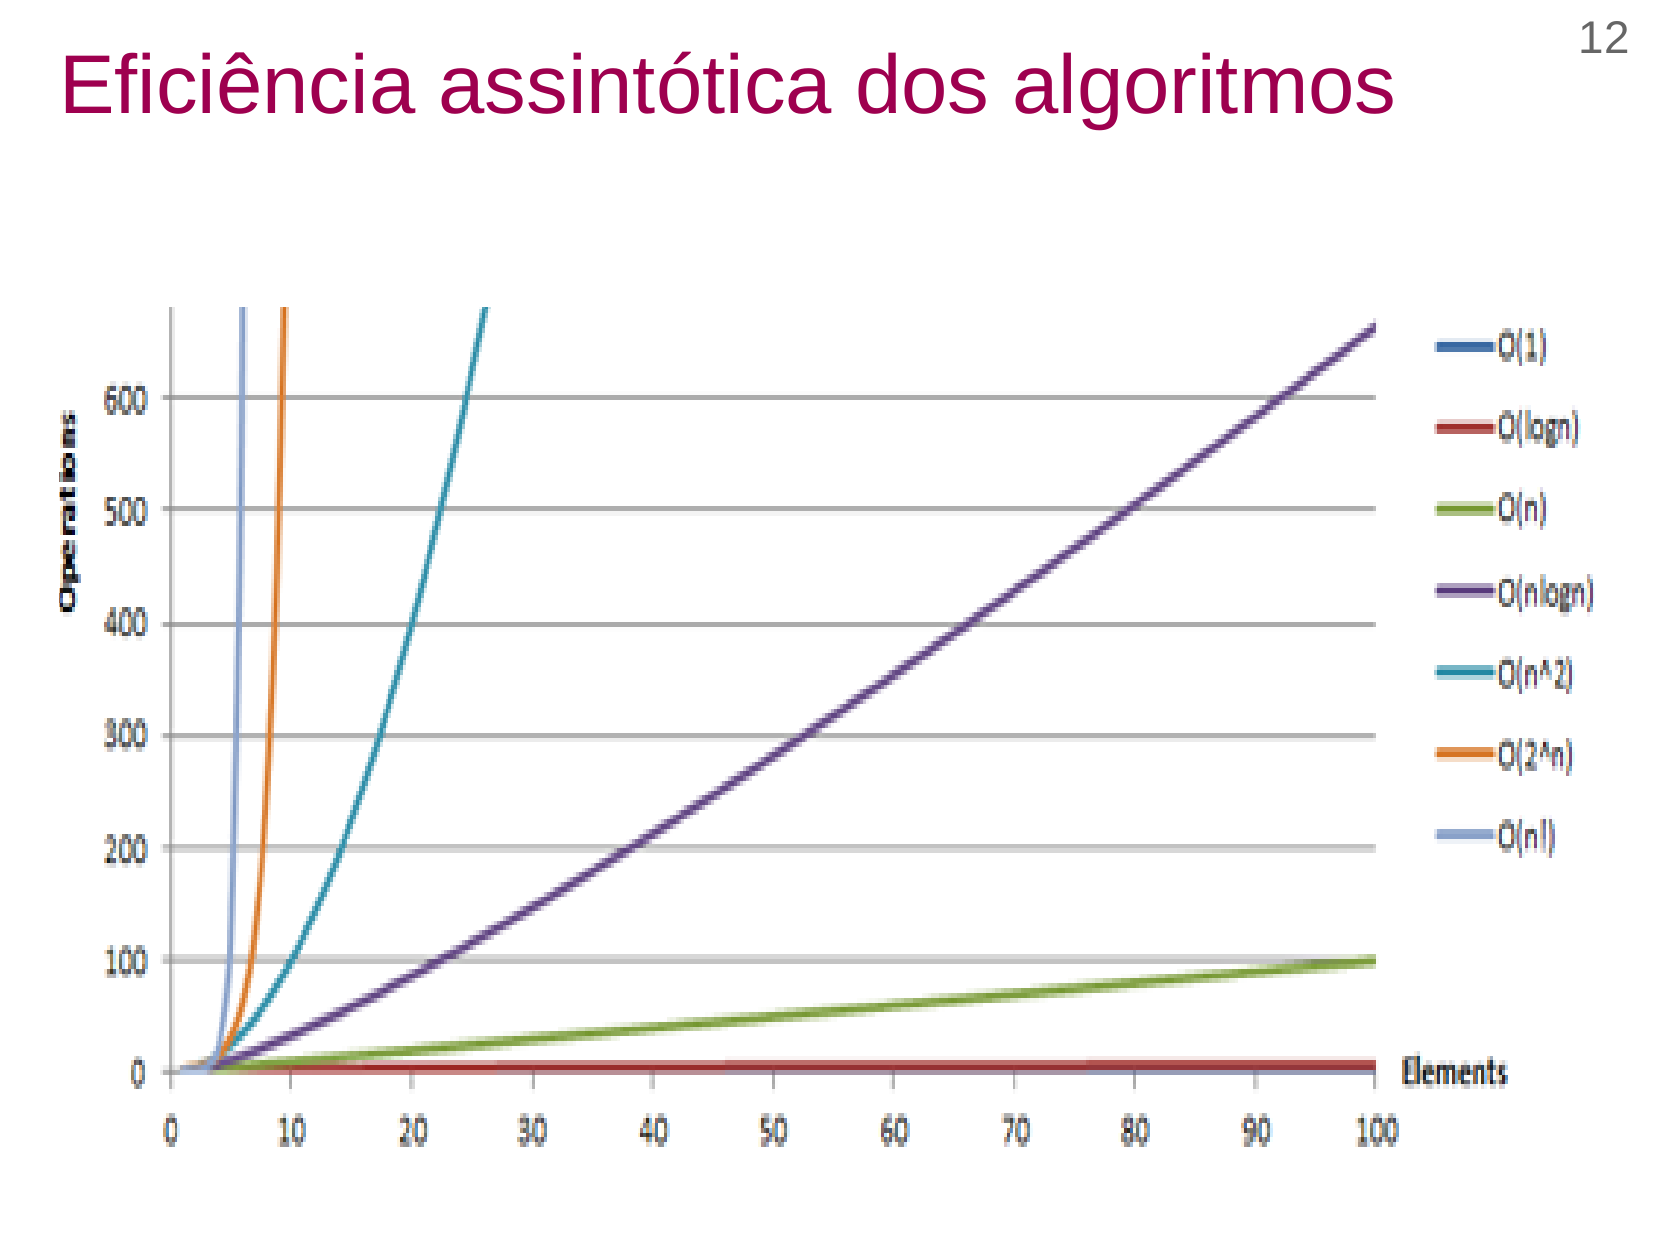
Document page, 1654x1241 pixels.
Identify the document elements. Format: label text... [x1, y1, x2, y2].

picture [59, 307, 1595, 1152]
title Eficiência assintótica dos algoritmos [59, 29, 1595, 148]
